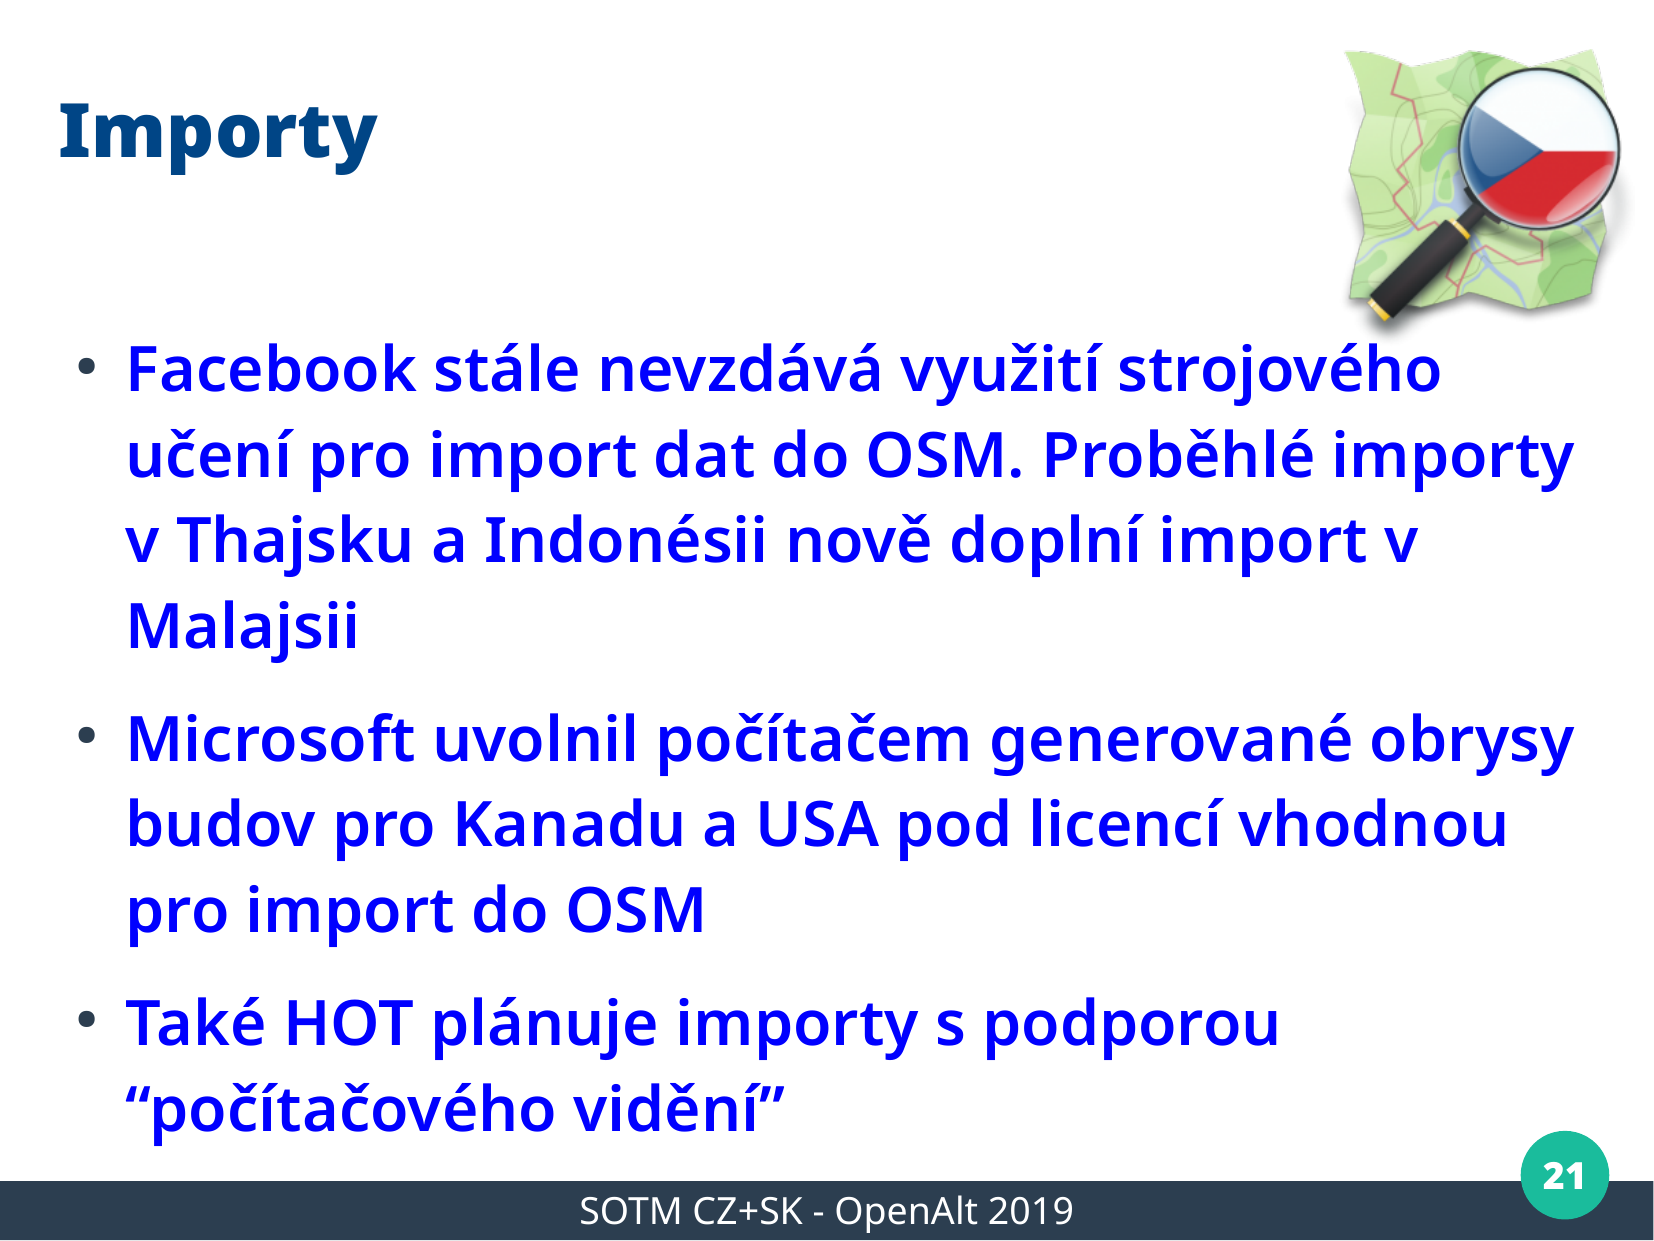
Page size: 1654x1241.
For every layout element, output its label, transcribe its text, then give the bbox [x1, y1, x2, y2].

title Importy [59, 49, 1347, 207]
picture [1334, 49, 1635, 350]
list Facebook stále nevzdává využití strojového učení pro import dat do OSM. Proběhlé importy v Thajsku a Indonésii nově doplní import v Malajsii Microsoft uvolnil počítačem generované obrysy budov pro Kanadu a USA pod licencí vhodnou pro import do OSM Také HOT plánuje importy s podporou “počítačového vidění” [59, 324, 1595, 1152]
